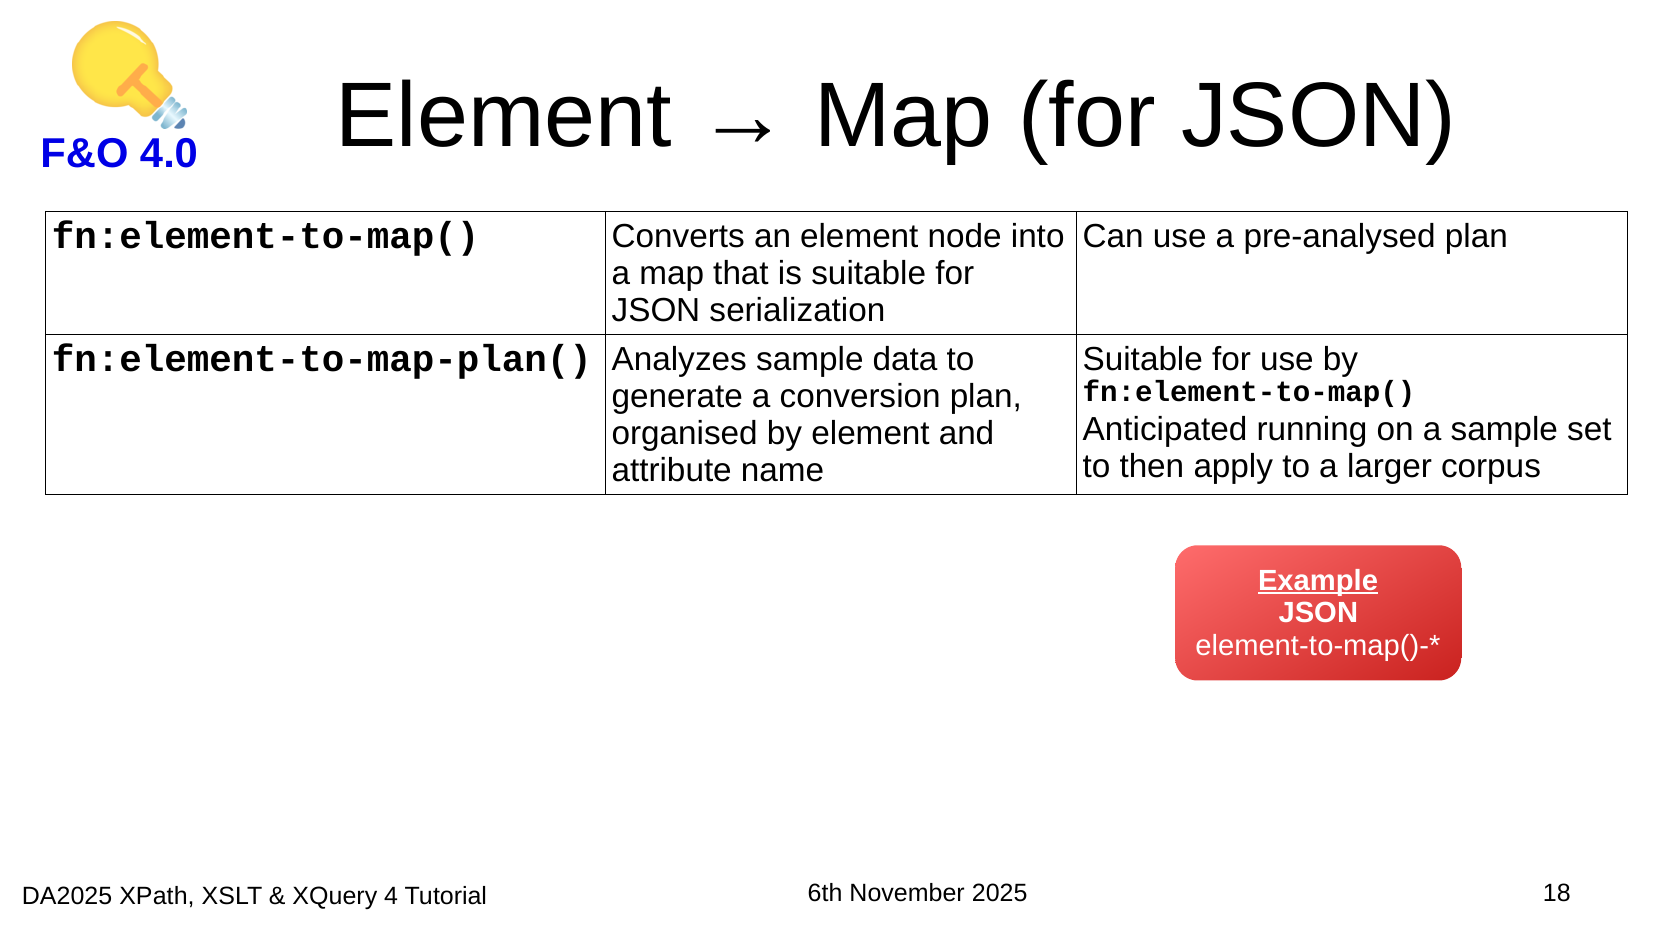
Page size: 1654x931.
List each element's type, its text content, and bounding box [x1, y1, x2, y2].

text_box Example JSON element-to-map()-* [1175, 545, 1462, 681]
table_cell fn:element-to-map-plan() [46, 335, 605, 494]
table_header Converts an element node into a map that is suitable for JSON serialization [606, 212, 1076, 334]
table_cell Analyzes sample data to generate a conversion plan, organised by element and attribute name [606, 335, 1076, 494]
title Element → Map (for JSON) [222, 37, 1571, 193]
table_header fn:element-to-map() [46, 212, 605, 334]
table_cell Suitable for use by fn:element-to-map() Anticipated running on a sample set to then apply to a larger corpus [1077, 335, 1627, 494]
table_header Can use a pre-analysed plan [1077, 212, 1627, 334]
picture [72, 21, 187, 129]
